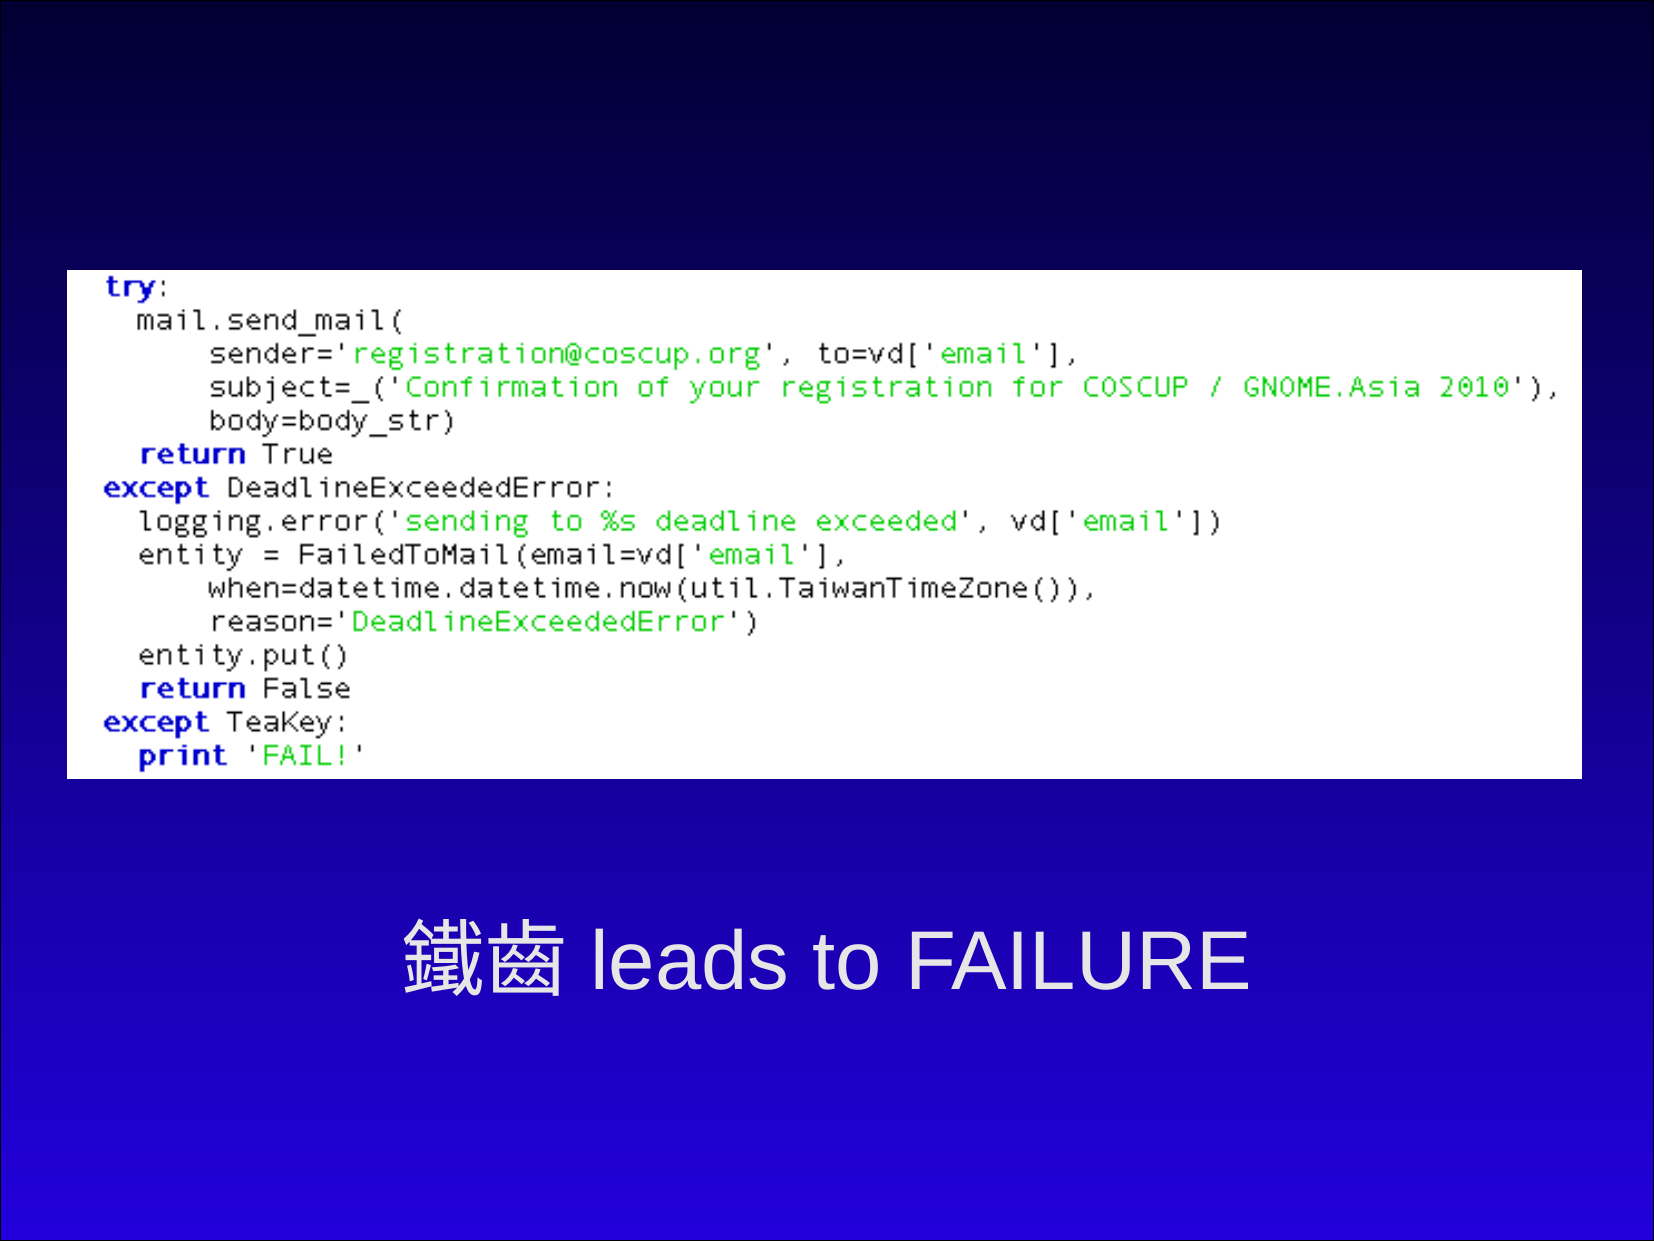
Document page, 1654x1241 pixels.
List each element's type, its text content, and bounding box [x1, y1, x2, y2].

text_box 鐵齒leads to FAILURE [302, 892, 1352, 1020]
picture [67, 270, 1582, 779]
